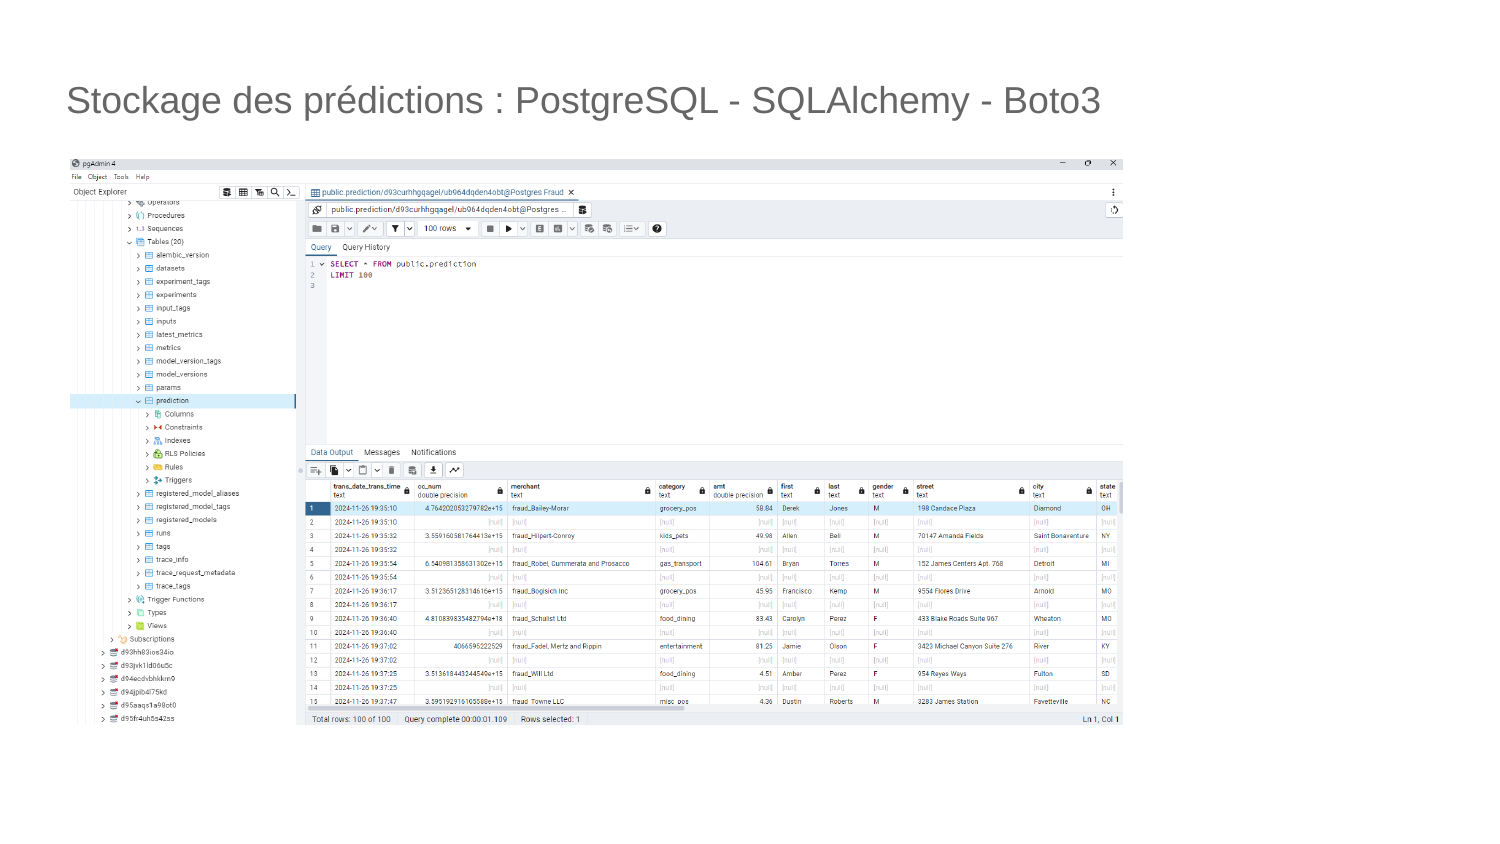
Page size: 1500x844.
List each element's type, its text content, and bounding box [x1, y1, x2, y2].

picture [70, 159, 1123, 725]
title Stockage des prédictions : PostgreSQL - SQLAlchemy - Boto3 [51, 61, 1158, 156]
